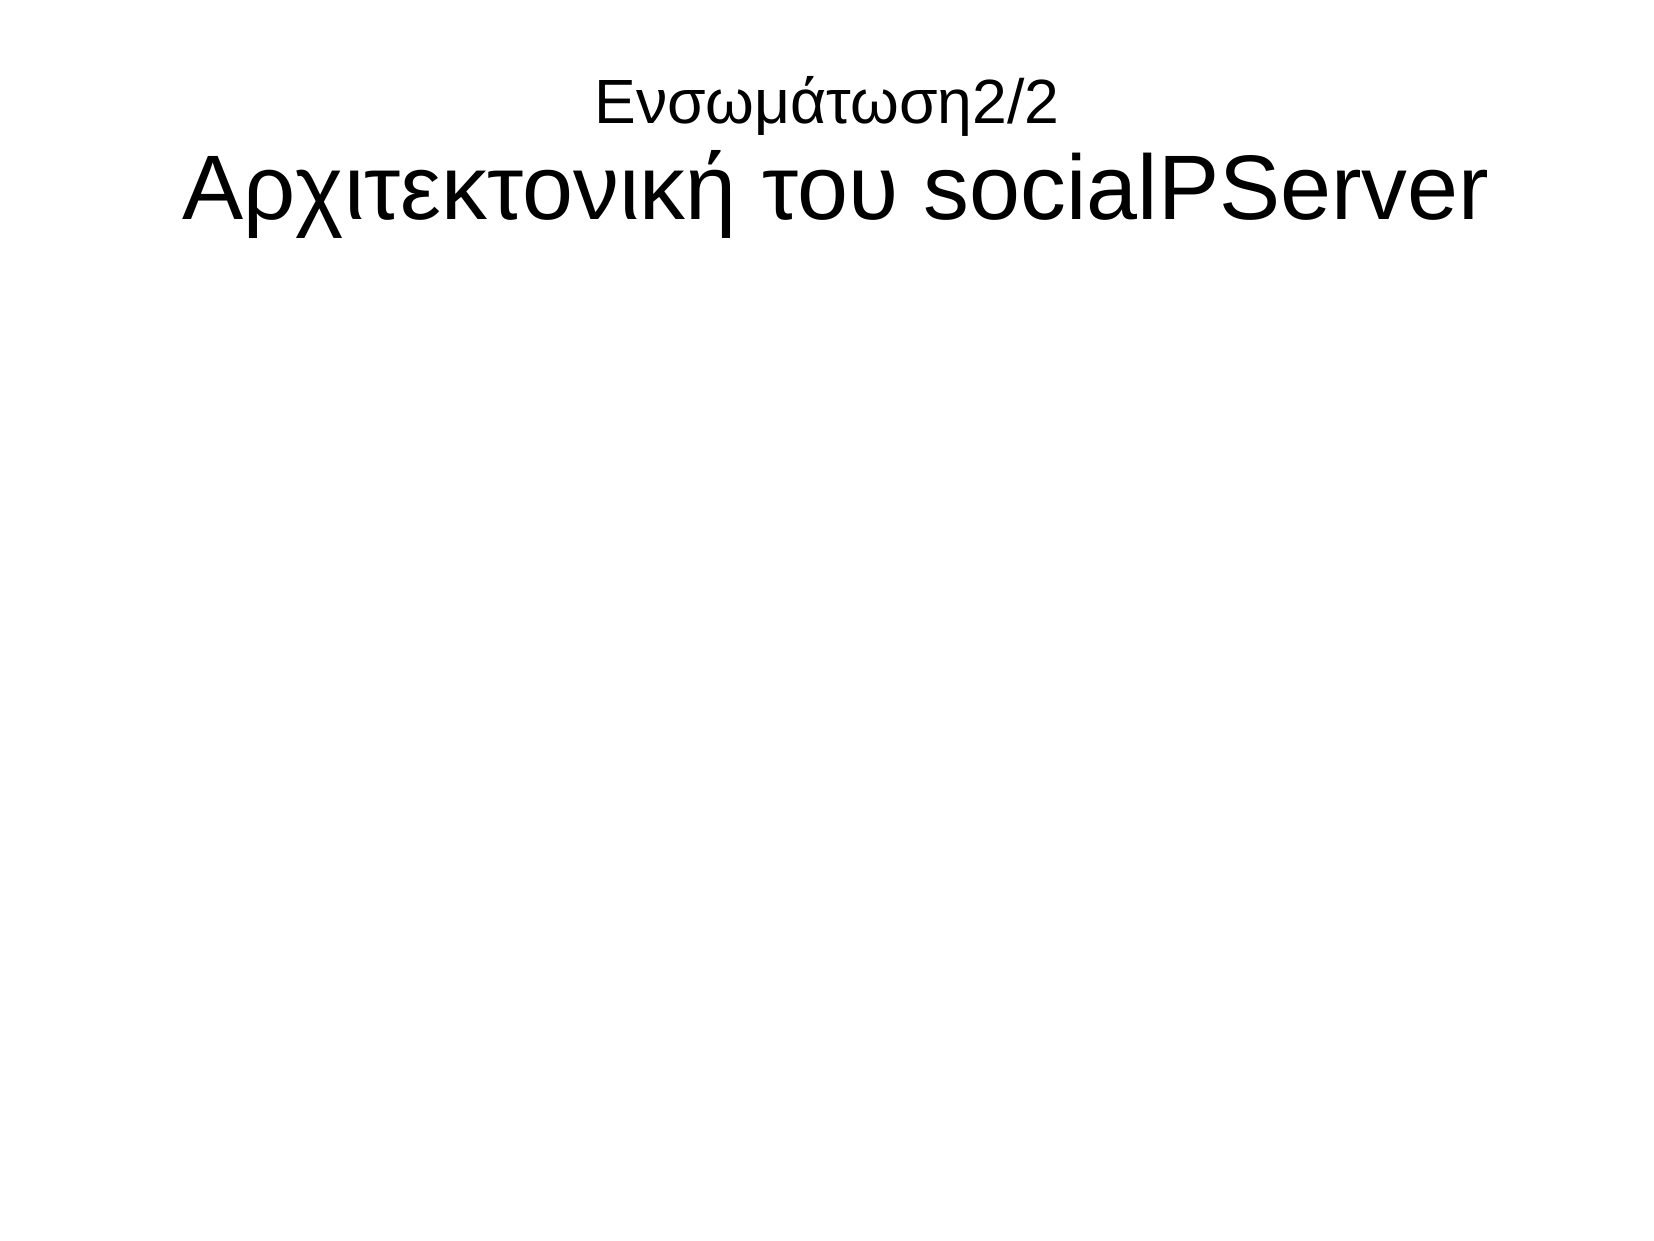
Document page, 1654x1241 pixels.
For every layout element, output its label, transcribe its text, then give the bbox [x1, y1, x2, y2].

title Ενσωμάτωση2/2 Αρχιτεκτονική του socialPServer [82, 49, 1571, 257]
